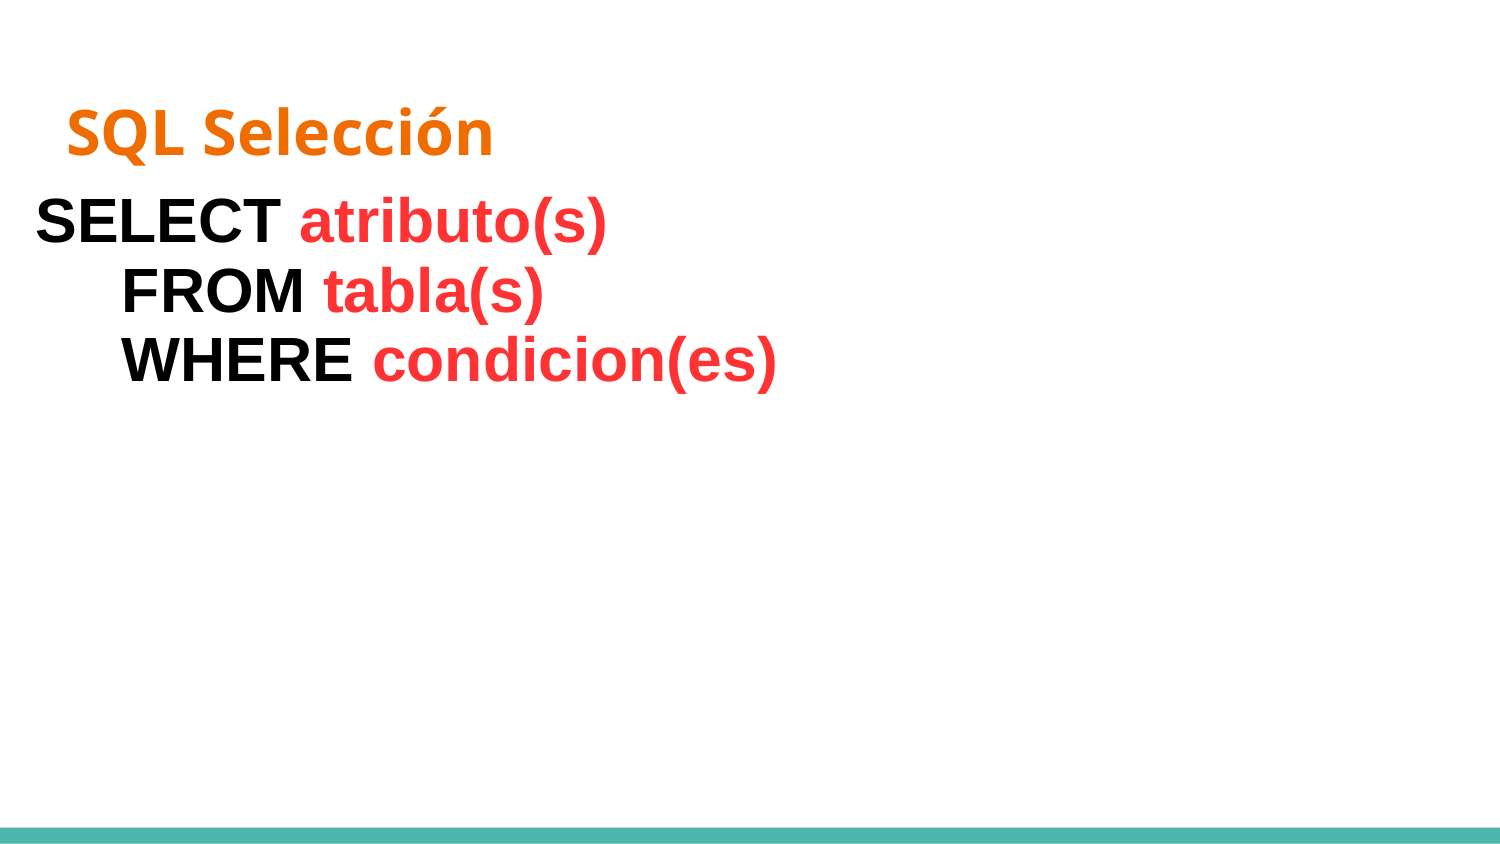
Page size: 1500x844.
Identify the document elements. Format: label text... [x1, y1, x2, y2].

title SQL Selección [51, 72, 1449, 185]
text_box SELECT atributo(s) FROM tabla(s) WHERE condicion(es) [35, 185, 1500, 535]
